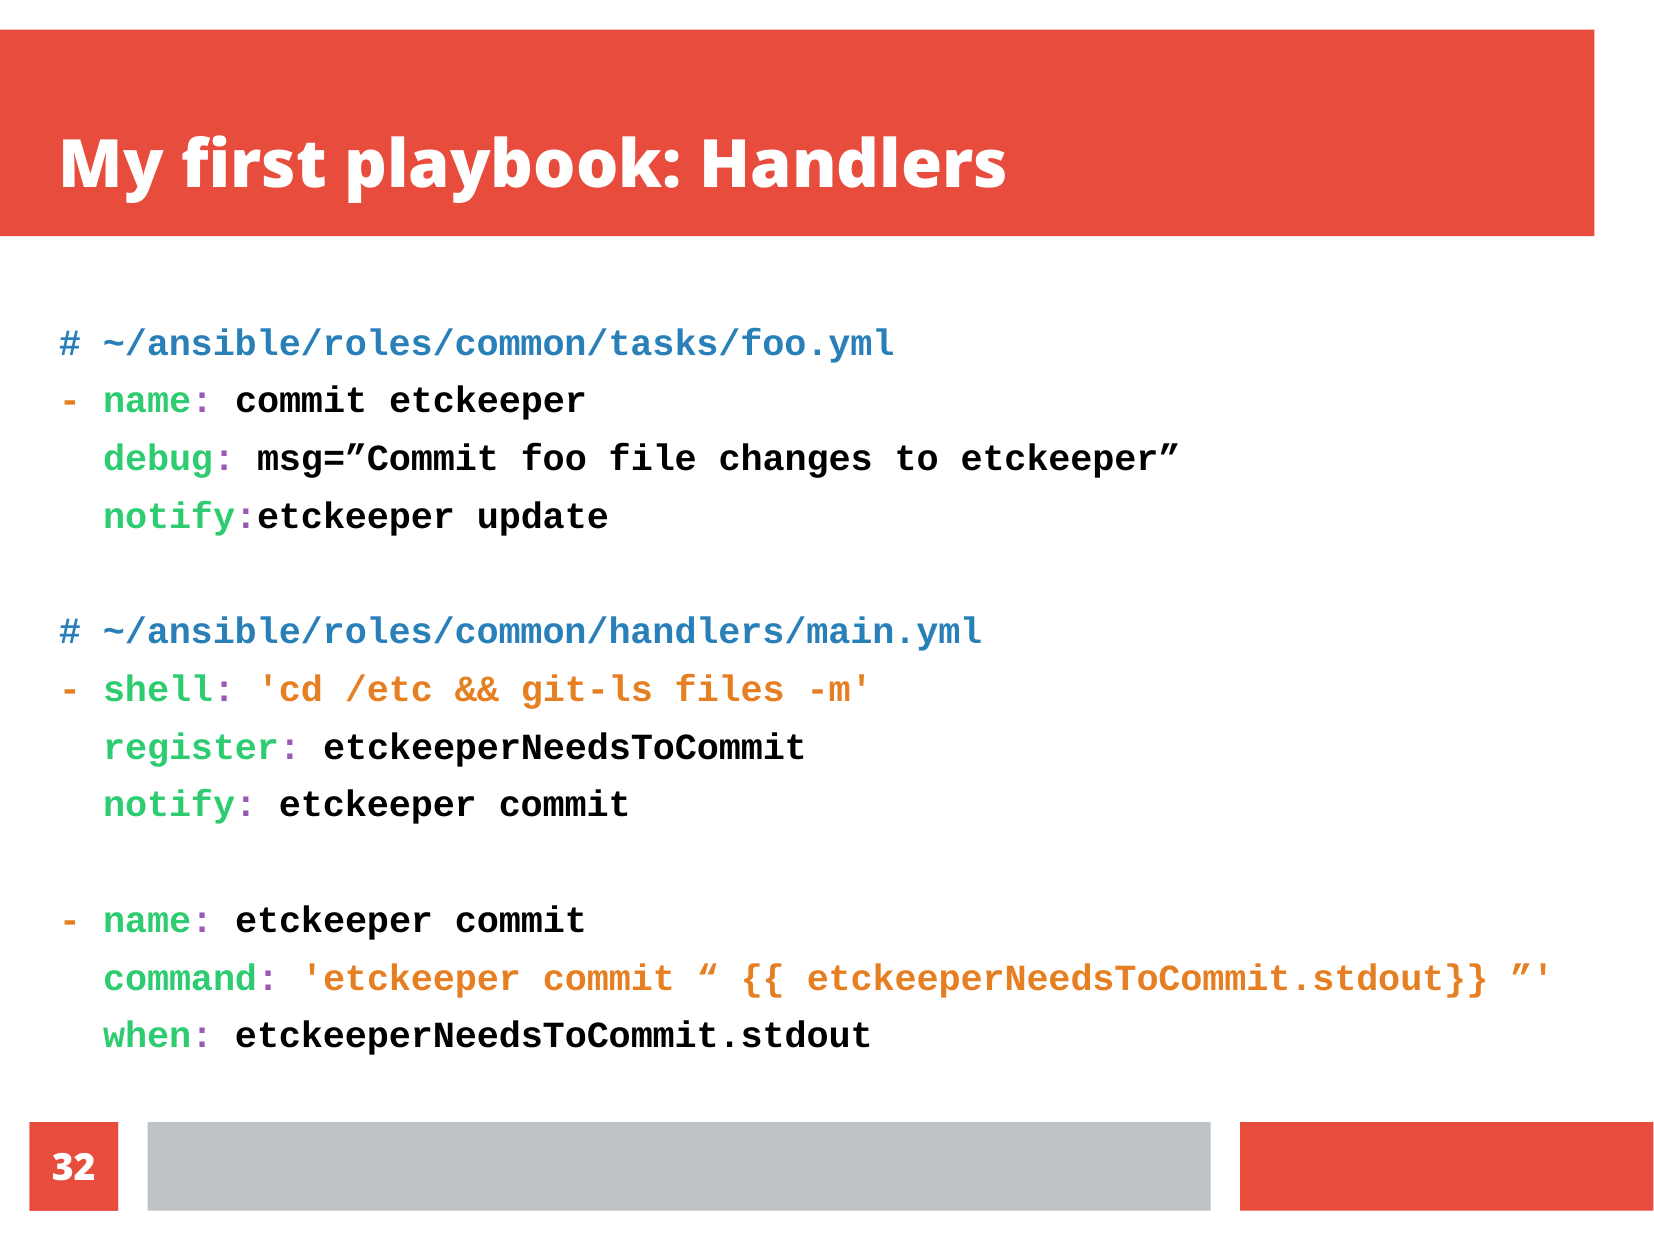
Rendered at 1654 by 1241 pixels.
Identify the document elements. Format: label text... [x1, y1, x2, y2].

title My first playbook: Handlers [59, 59, 1595, 207]
list # ~/ansible/roles/common/tasks/foo.yml - name: commit etckeeper debug: msg=”Commit foo file changes to etckeeper” notify:etckeeper update # ~/ansible/roles/common/handlers/main.yml - shell: 'cd /etc && git-ls files -m' register: etckeeperNeedsToCommit notify: etckeeper commit - name: etckeeper commit command: 'etckeeper commit “ {{ etckeeperNeedsToCommit.stdout}} ”' when: etckeeperNeedsToCommit.stdout [59, 324, 1565, 1093]
